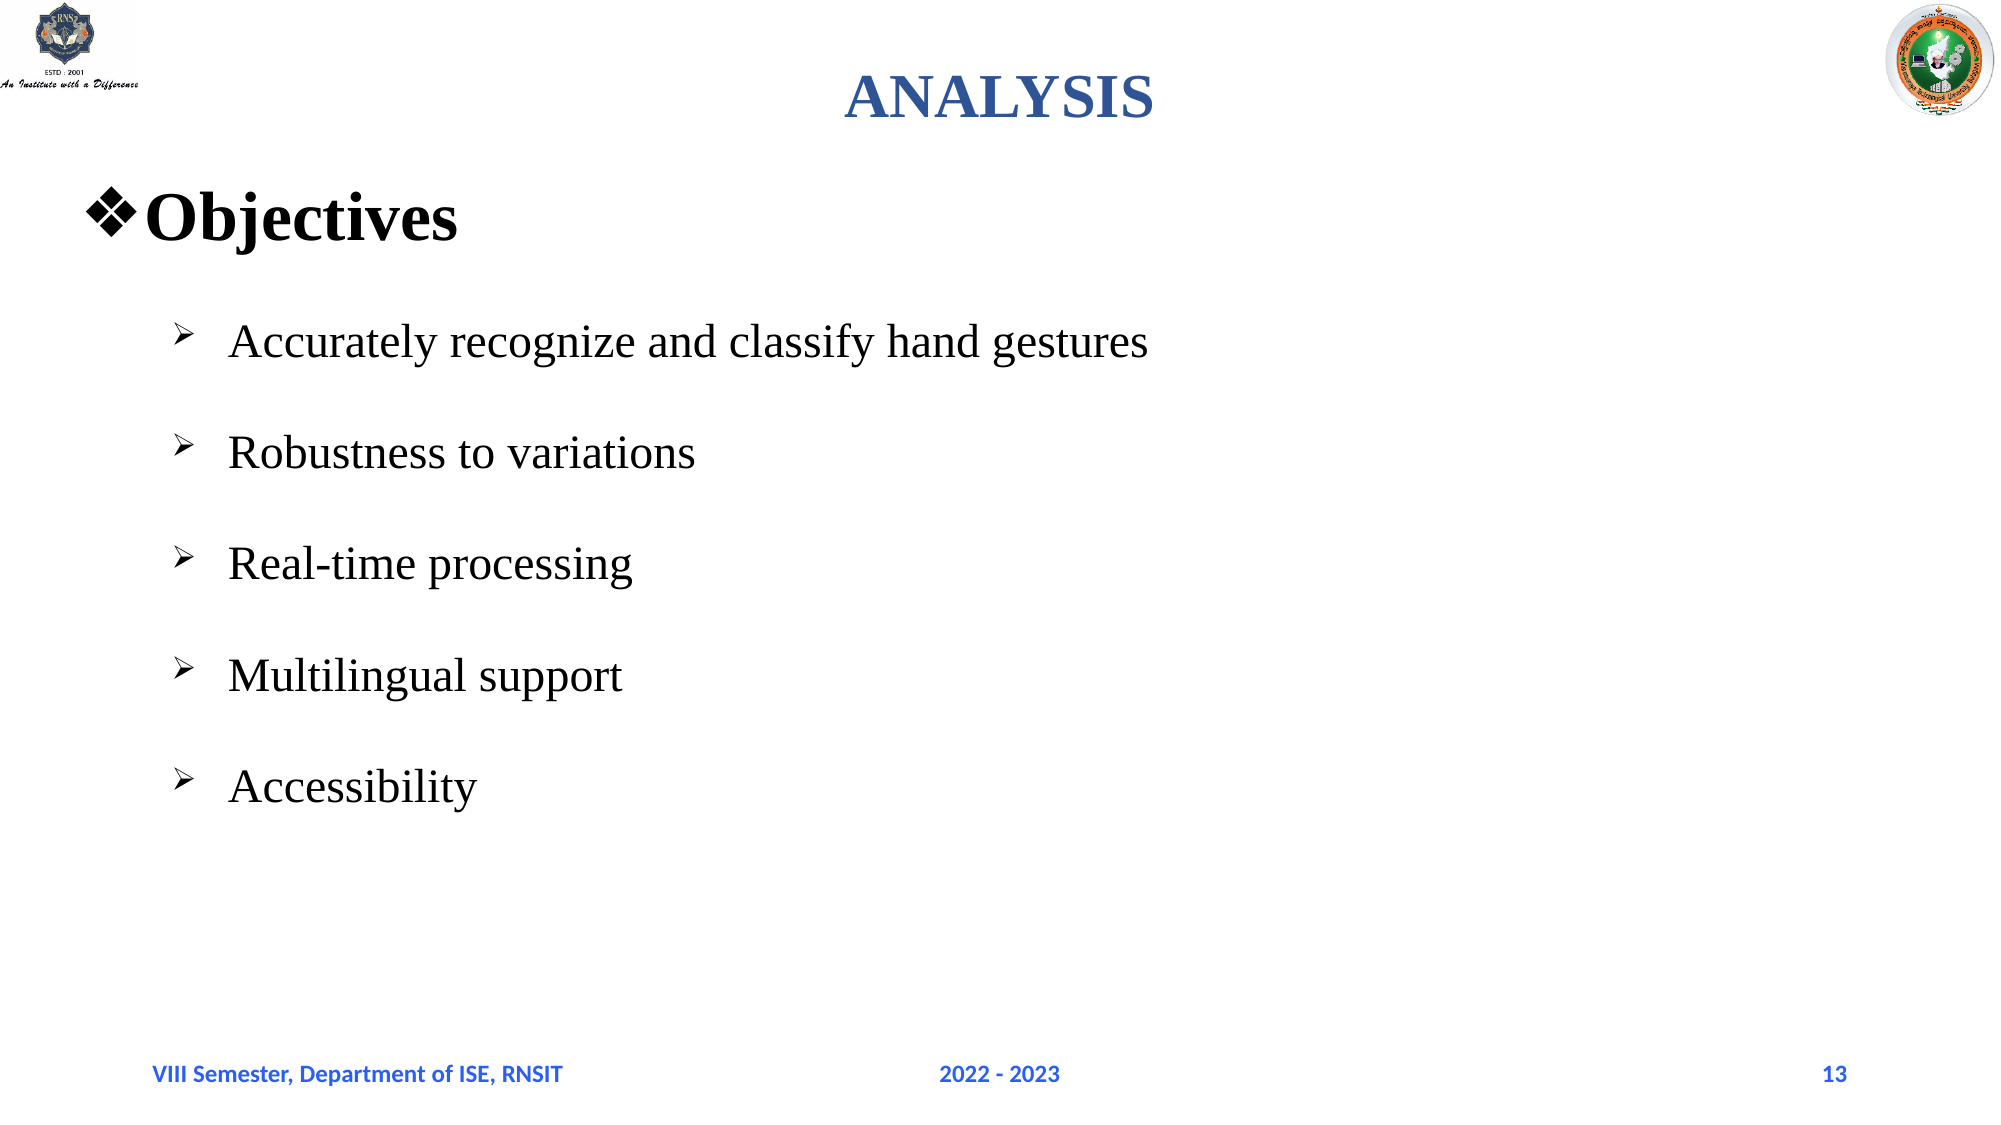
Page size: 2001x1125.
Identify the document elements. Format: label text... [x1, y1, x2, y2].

picture [1882, 2, 1997, 117]
list Objectives Accurately recognize and classify hand gestures Robustness to variations Real-time processing Multilingual support Accessibility [55, 172, 1945, 1024]
slide_number VIII Semester, Department of ISE, RNSIT [137, 1042, 662, 1103]
footer 2022 - 2023 [662, 1042, 1338, 1103]
slide_number <number> [1412, 1042, 1863, 1103]
picture [0, 0, 138, 90]
text_box Analysis [324, 24, 1675, 138]
